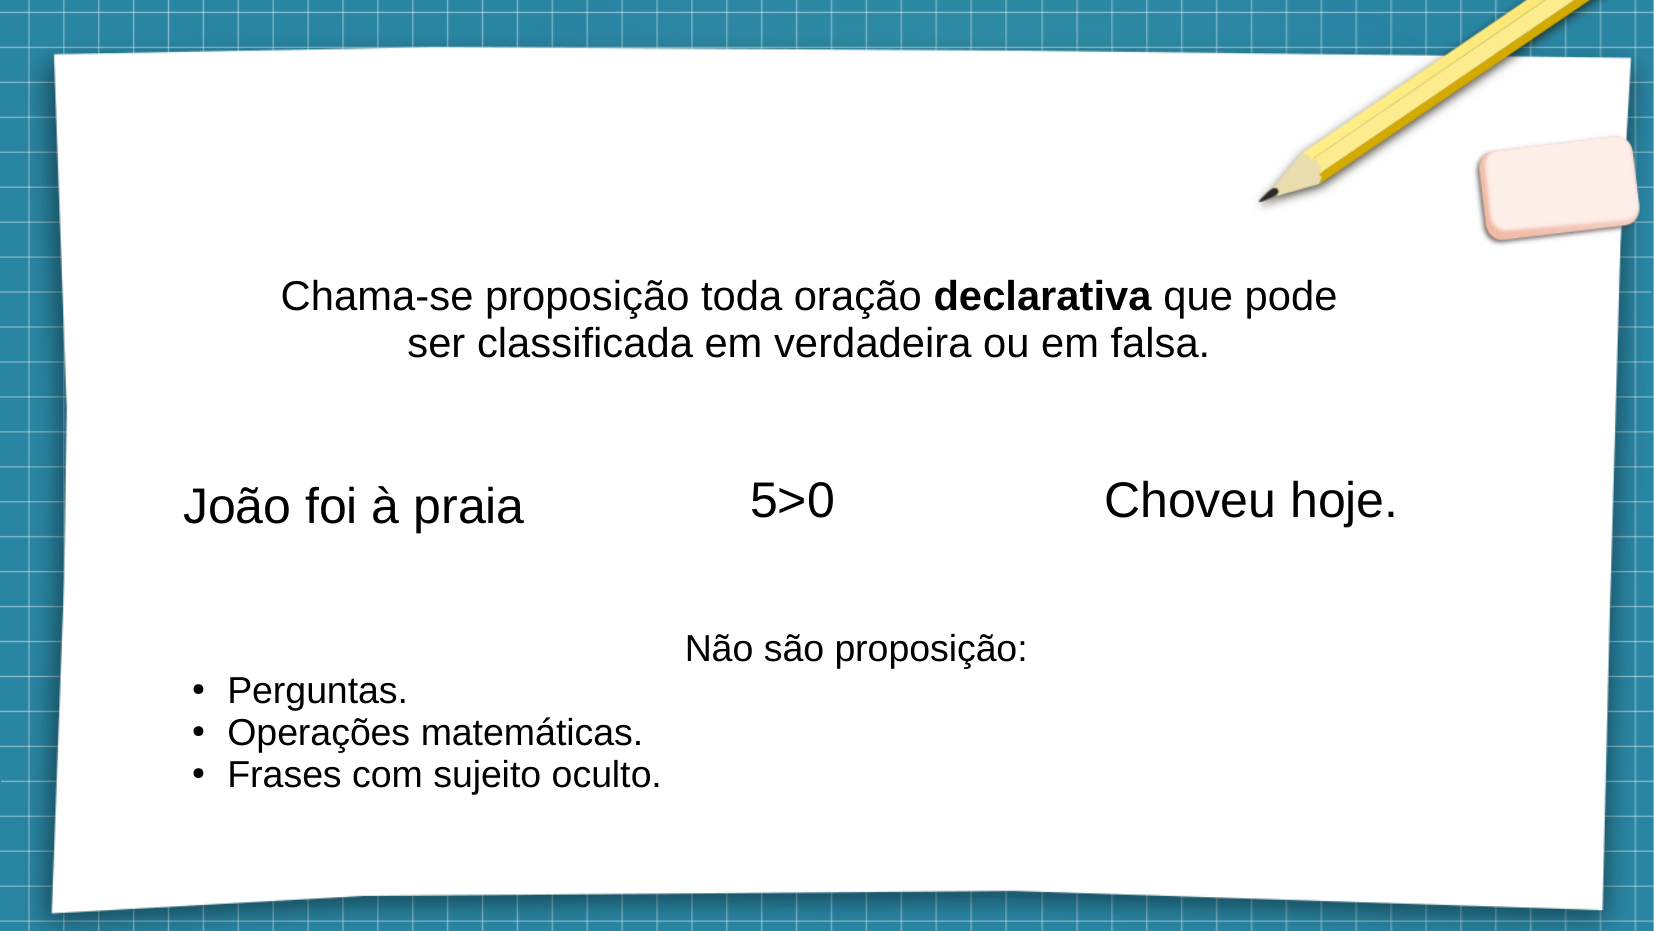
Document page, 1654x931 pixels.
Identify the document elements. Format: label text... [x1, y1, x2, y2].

picture [0, 0, 1654, 931]
text_box Chama-se proposição toda oração declarativa que pode ser classificada em verdadeira ou em falsa. [248, 265, 1371, 384]
list João foi à praia [112, 478, 680, 538]
list Choveu hoje. [1033, 472, 1483, 532]
list 5>0 [679, 472, 886, 532]
text_box Não são proposição: Perguntas. Operações matemáticas. Frases com sujeito oculto. [177, 620, 1536, 803]
